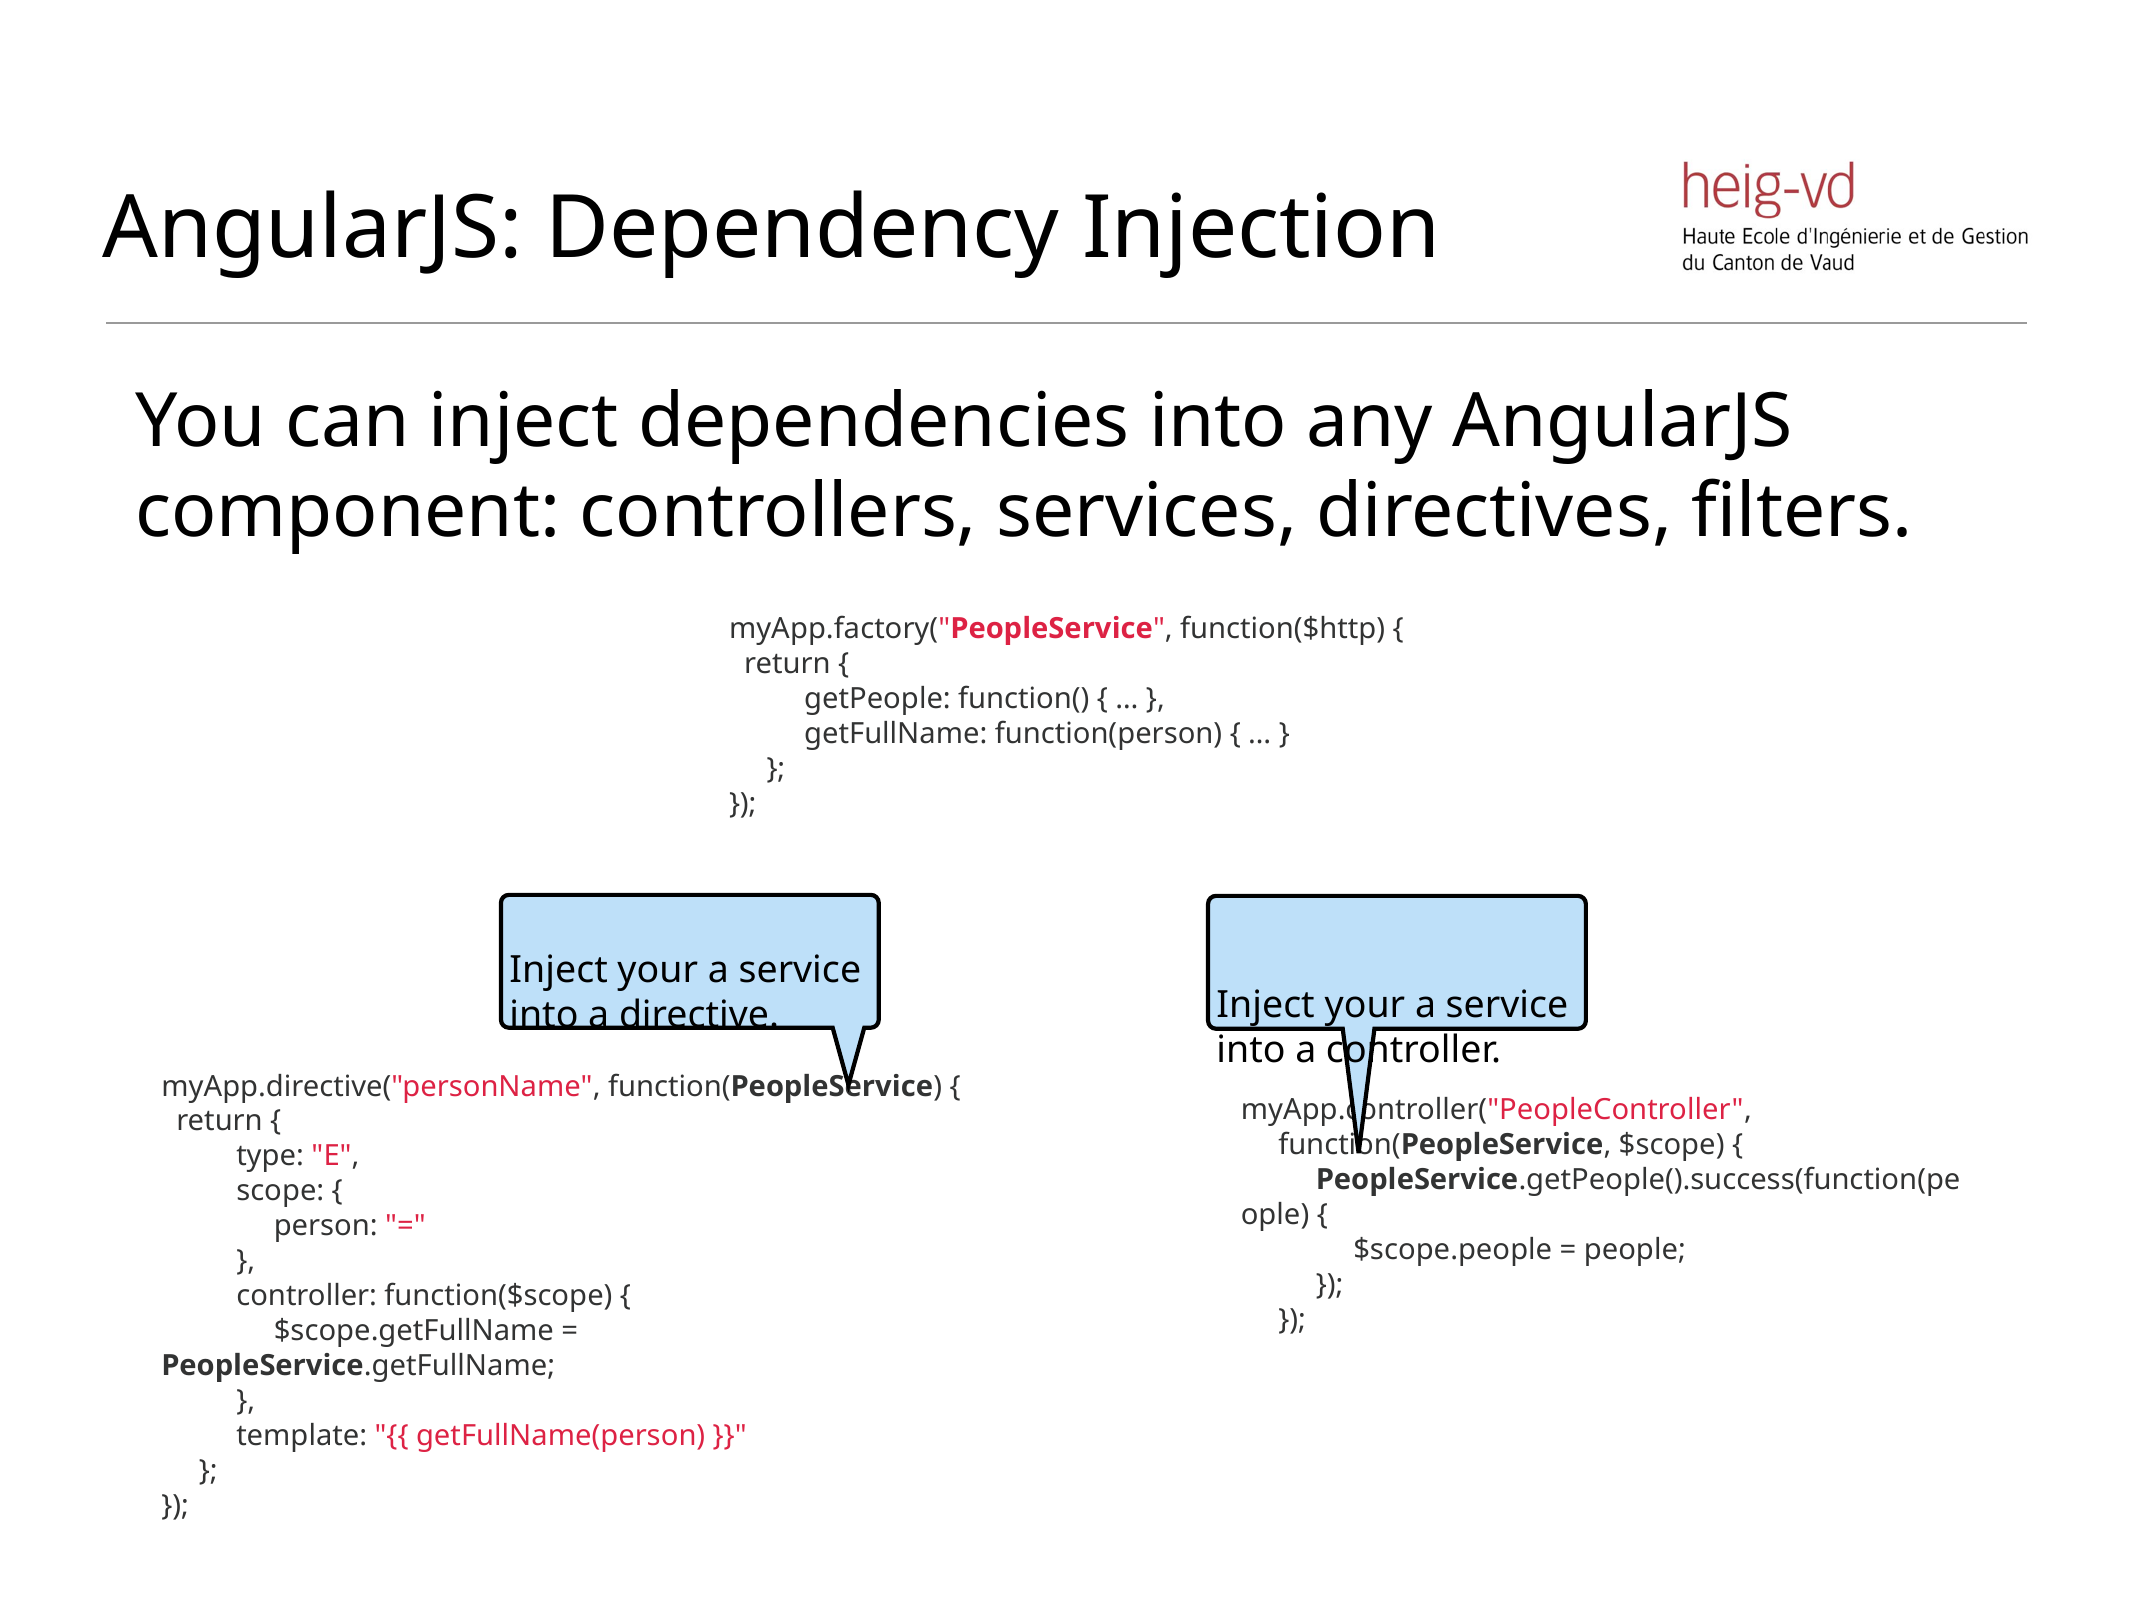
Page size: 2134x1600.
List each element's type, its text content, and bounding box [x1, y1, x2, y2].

text_box You can inject dependencies into any AngularJS component: controllers, services, directives, filters. [126, 362, 2007, 560]
text_box Inject your a service into a directive. [500, 894, 879, 1085]
text_box Inject your a service into a controller. [1208, 895, 1586, 1154]
text_box myApp.controller("PeopleController", function(PeopleService, $scope) { PeopleService.getPeople().success(function(people) { $scope.people = people; }); }); [1232, 1099, 1982, 1327]
text_box myApp.directive("personName", function(PeopleService) { return { type: "E", scope: { person: "=" }, controller: function($scope) { $scope.getFullName = PeopleService.getFullName; }, template: "{{ getFullName(person) }}" }; }); [152, 1075, 970, 1513]
title AngularJS: Dependency Injection [93, 54, 2040, 284]
text_box myApp.factory("PeopleService", function($http) { return { getPeople: function() { … }, getFullName: function(person) { … } }; }); [720, 600, 1413, 828]
